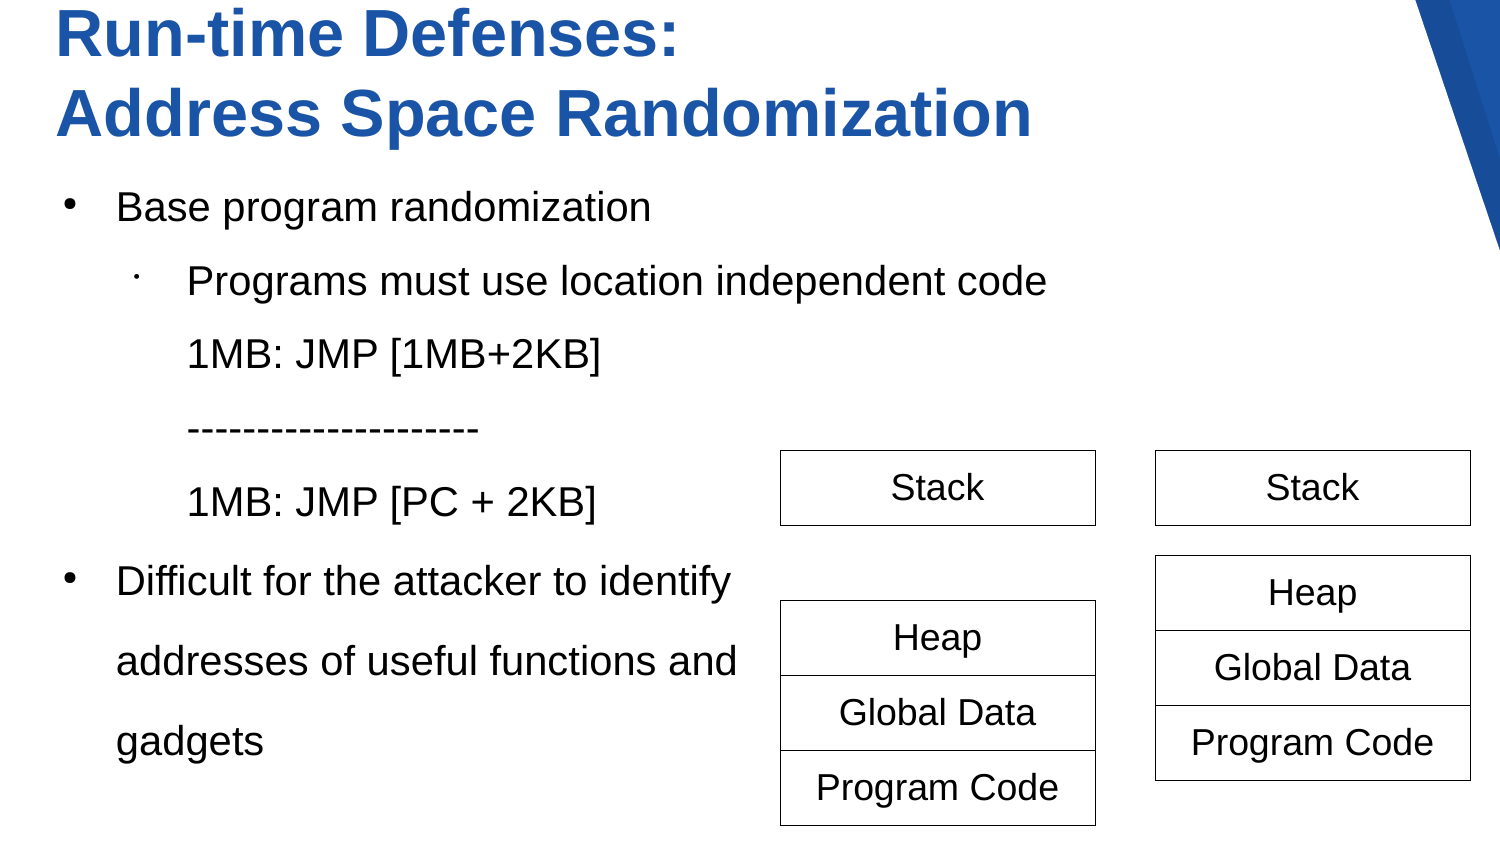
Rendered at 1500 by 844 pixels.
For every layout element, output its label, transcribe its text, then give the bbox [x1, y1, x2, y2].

text_box Heap [780, 600, 1096, 676]
text_box Stack [1155, 450, 1471, 526]
text_box Heap [1155, 555, 1471, 631]
text_box Global Data [780, 676, 1096, 751]
list Base program randomization Programs must use location independent code 1MB: JMP [1MB+2KB] --------------------- 1MB: JMP [PC + 2KB] Difficult for the attacker to identify addresses of useful functions and gadgets [30, 165, 1486, 481]
text_box Program Code [780, 751, 1096, 826]
text_box Stack [780, 450, 1096, 526]
text_box Global Data [1155, 631, 1471, 706]
text_box Program Code [1155, 706, 1471, 781]
title Run-time Defenses: Address Space Randomization [40, 97, 1306, 166]
